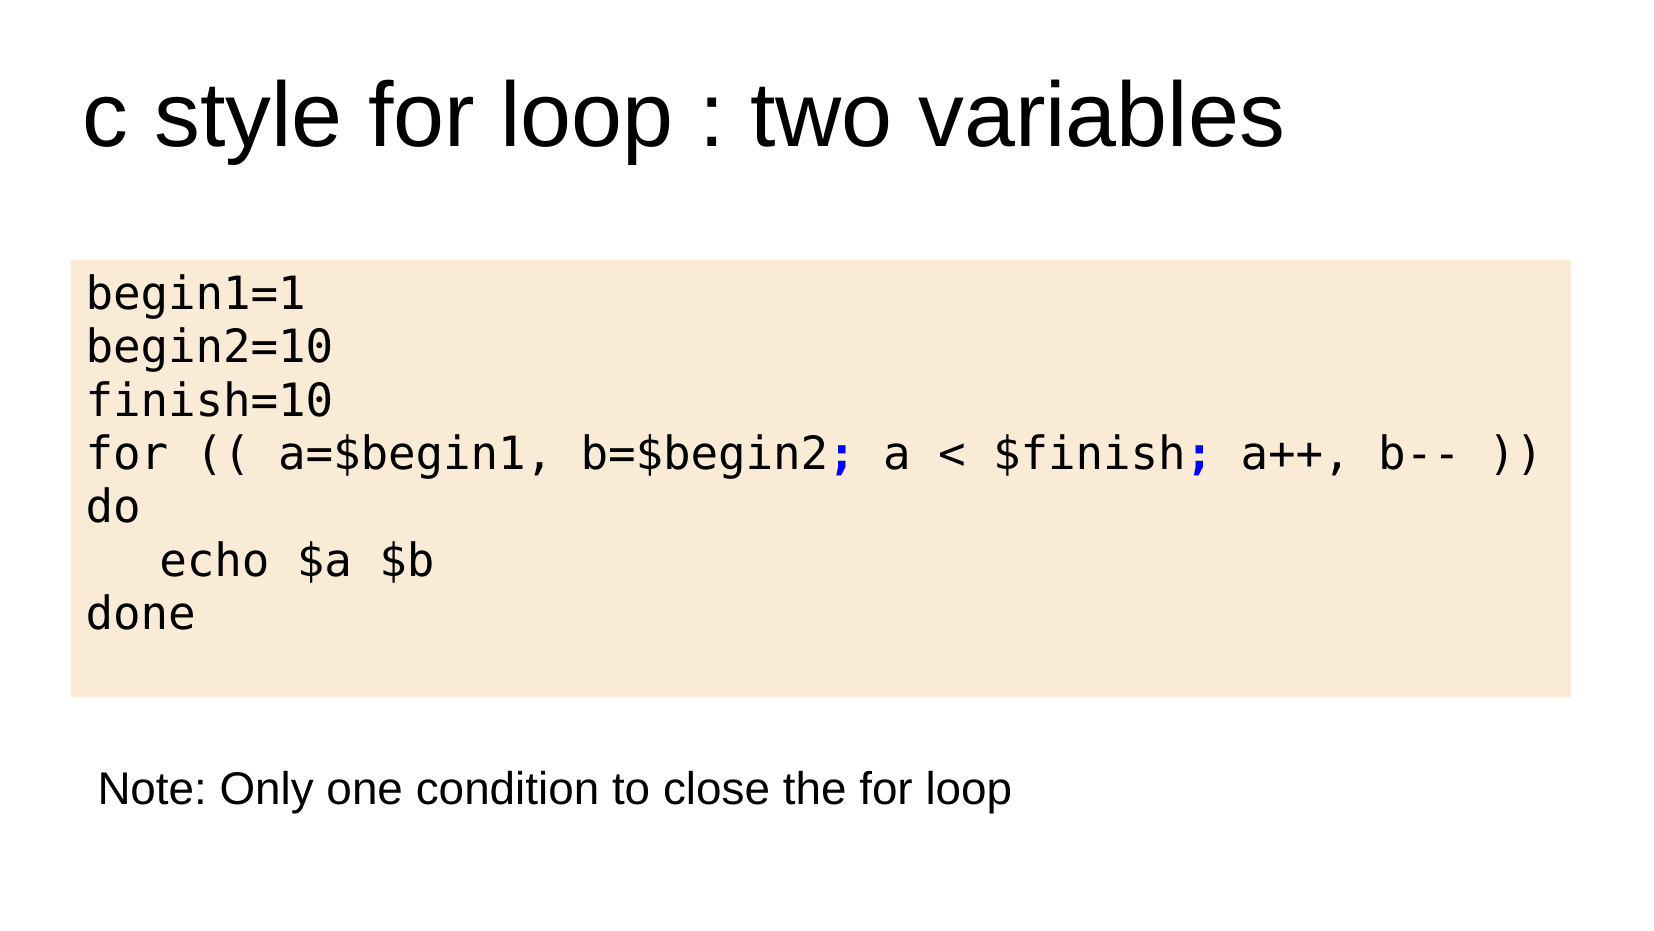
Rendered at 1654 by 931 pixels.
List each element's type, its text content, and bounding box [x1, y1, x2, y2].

text_box Note: Only one condition to close the for loop [82, 755, 1489, 822]
text_box begin1=1 begin2=10 finish=10 for (( a=$begin1, b=$begin2; a < $finish; a++, b-- )) do echo $a $b done [70, 259, 1571, 697]
title c style for loop : two variables [82, 37, 1571, 193]
